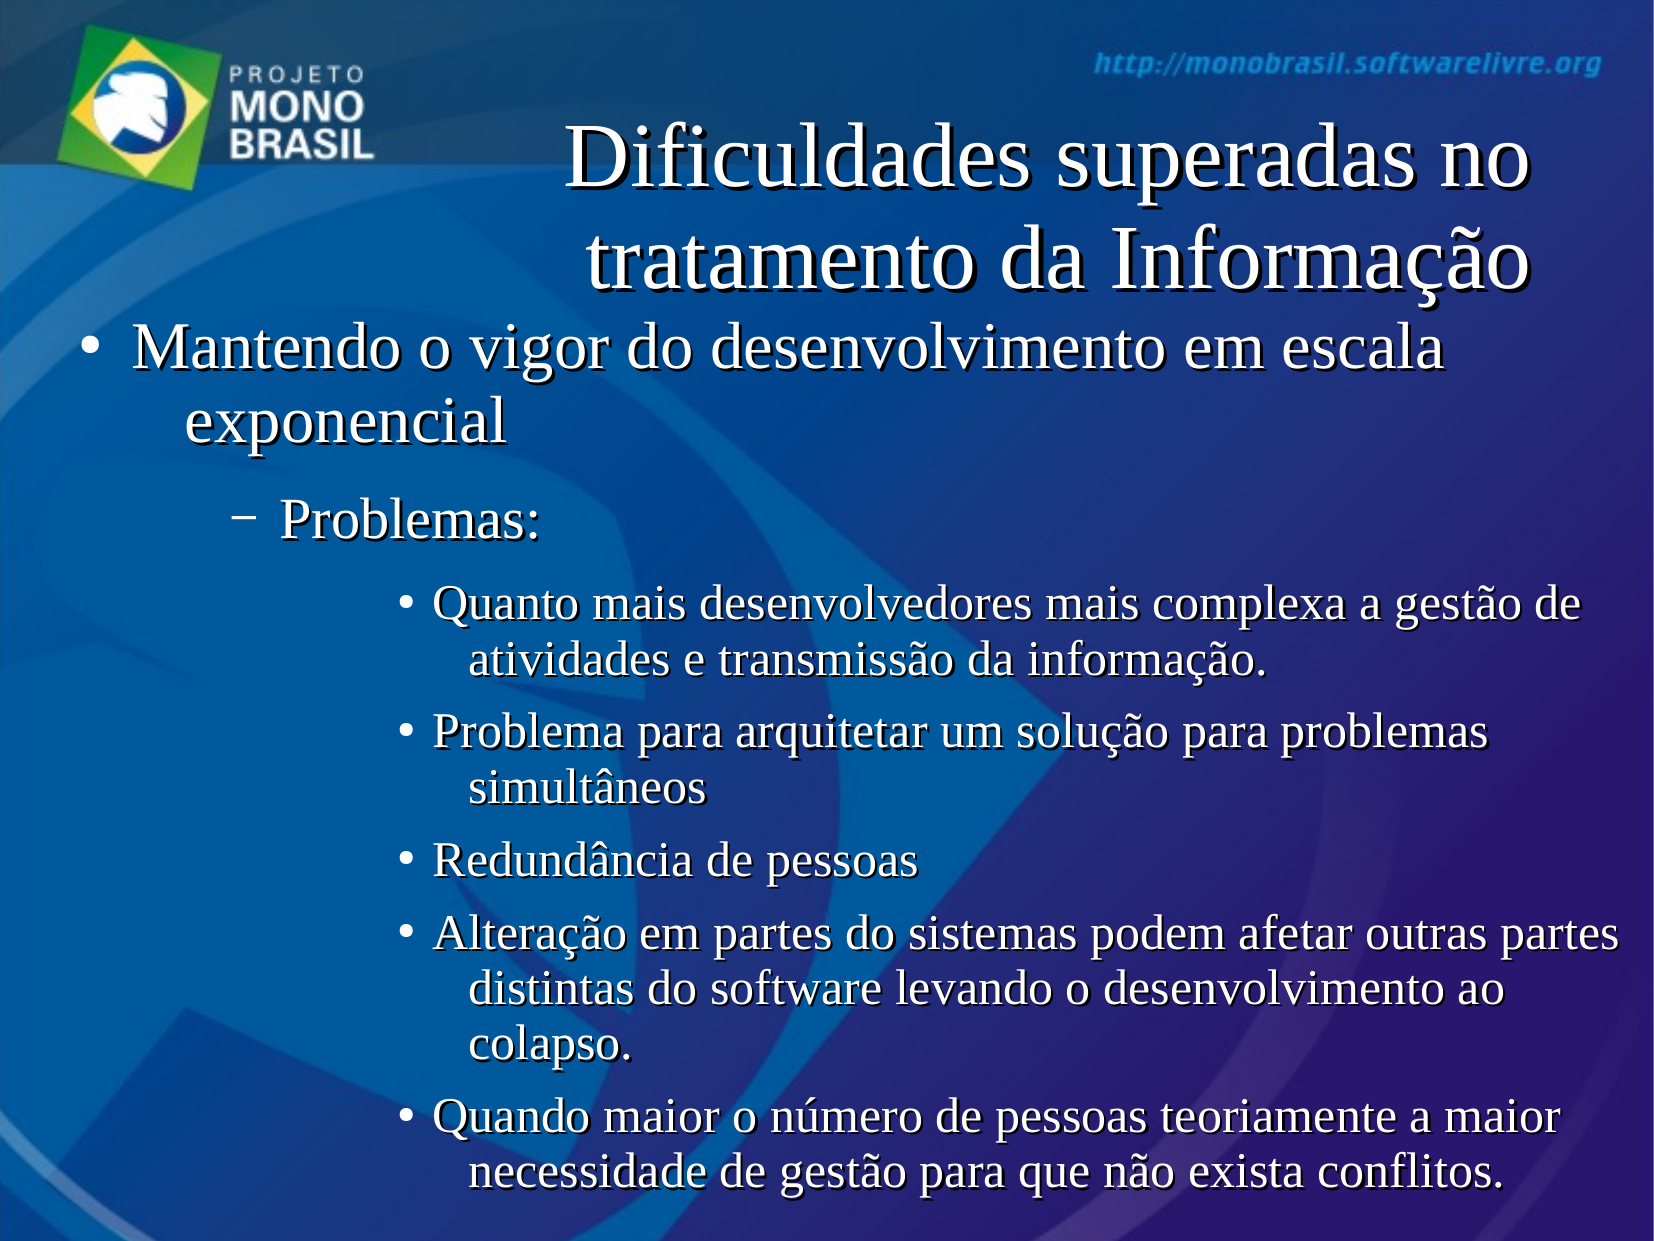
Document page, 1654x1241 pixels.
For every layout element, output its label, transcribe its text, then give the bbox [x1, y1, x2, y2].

title Dificuldades superadas no tratamento da Informação [121, 95, 1534, 309]
list Mantendo o vigor do desenvolvimento em escala exponencial Problemas: Quanto mais desenvolvedores mais complexa a gestão de atividades e transmissão da informação. Problema para arquitetar um solução para problemas simultâneos Redundância de pessoas Alteração em partes do sistemas podem afetar outras partes distintas do software levando o desenvolvimento ao colapso. Quando maior o número de pessoas teoriamente a maior necessidade de gestão para que não exista conflitos. [42, 309, 1627, 1150]
picture [0, 0, 1654, 1241]
